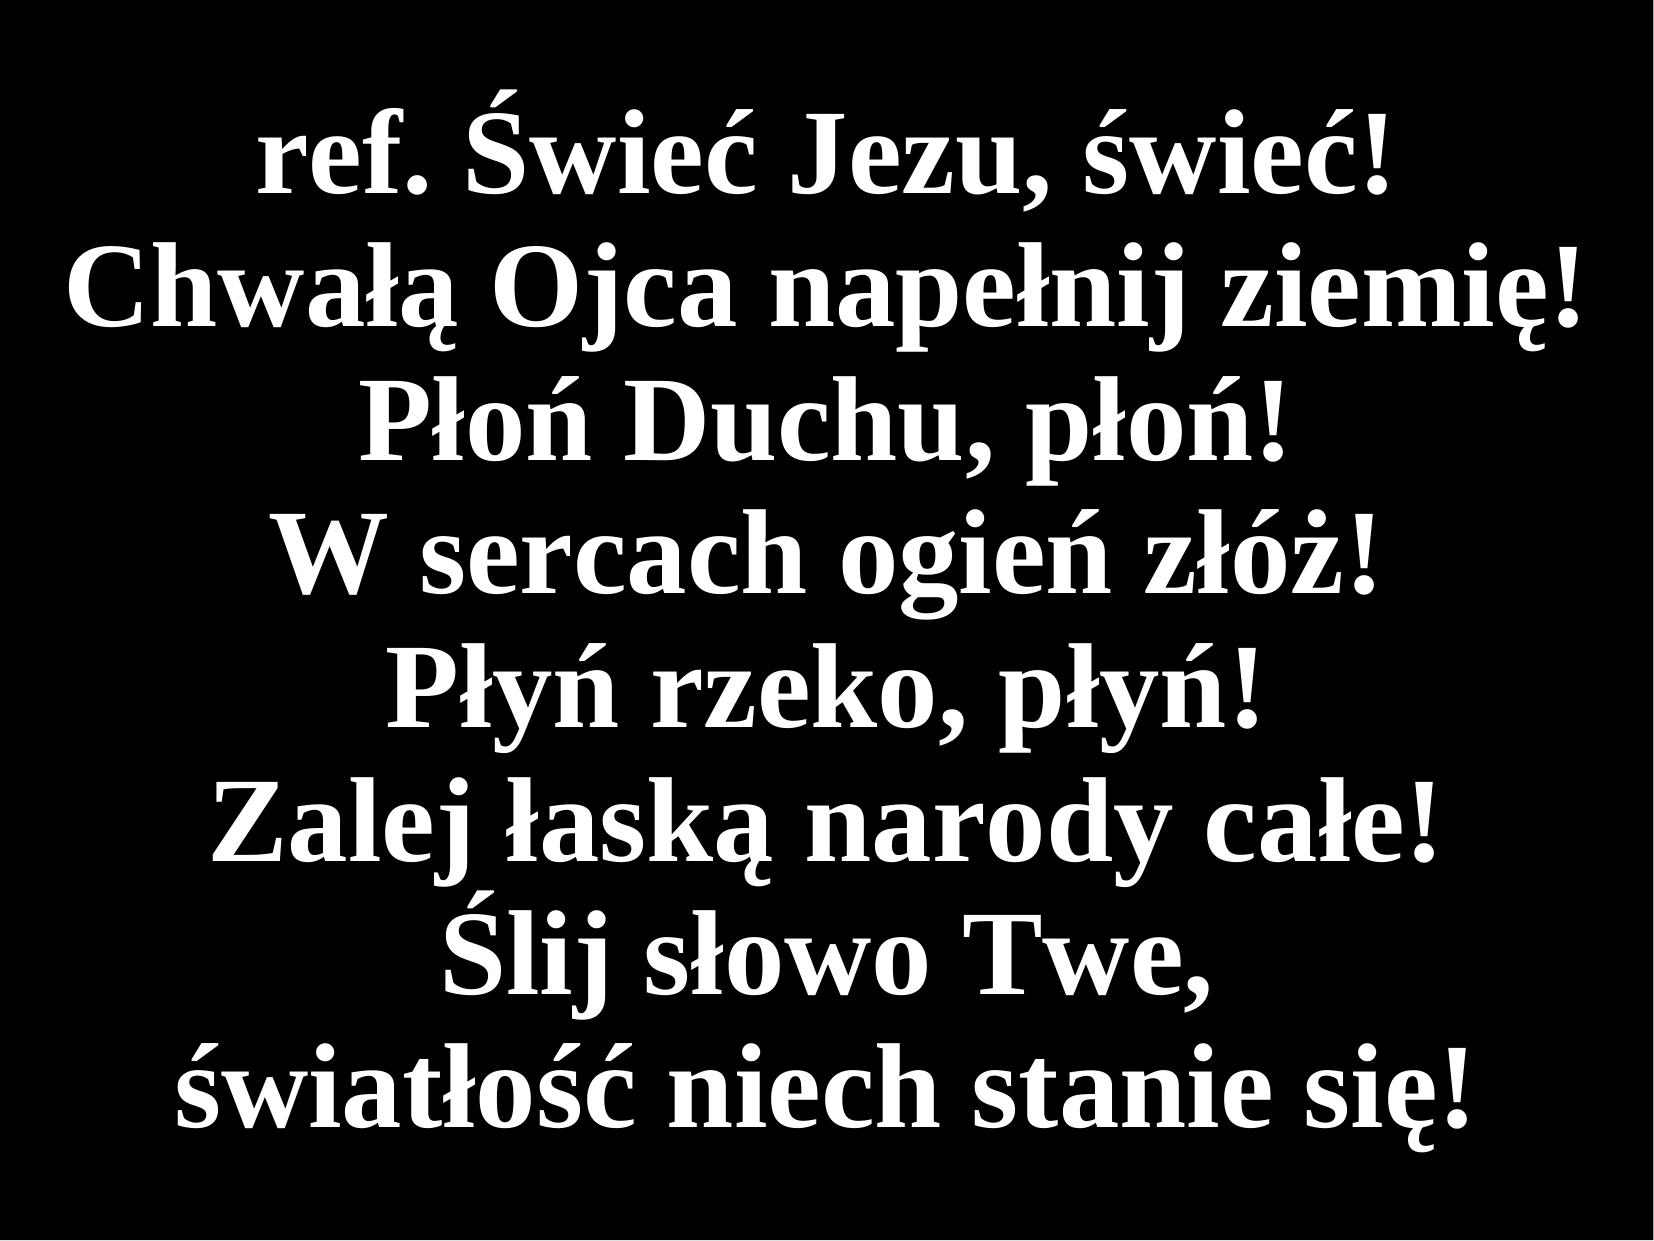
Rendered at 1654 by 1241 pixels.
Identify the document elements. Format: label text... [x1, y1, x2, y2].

title ref. Świeć Jezu, świeć! Chwałą Ojca napełnij ziemię! Płoń Duchu, płoń! W sercach ogień złóż! Płyń rzeko, płyń! Zalej łaską narody całe! Ślij słowo Twe, światłość niech stanie się! [0, 0, 1654, 1241]
